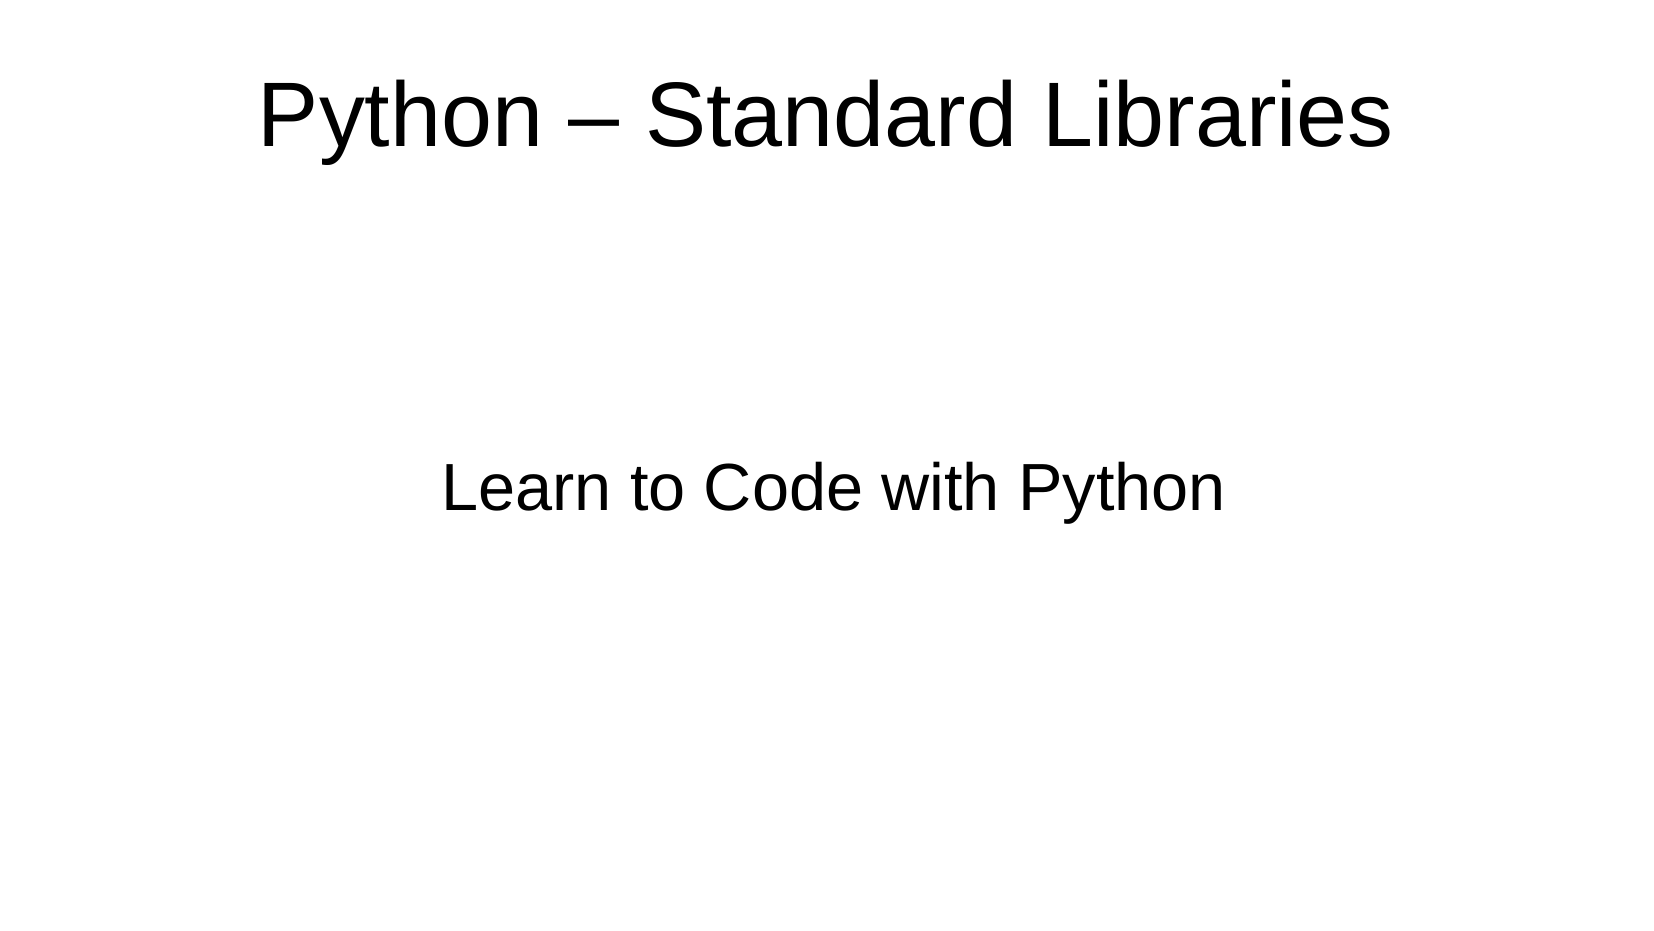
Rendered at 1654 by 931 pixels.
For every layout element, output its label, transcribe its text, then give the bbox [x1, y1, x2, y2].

subtitle Learn to Code with Python [90, 217, 1579, 758]
title Python – Standard Libraries [82, 37, 1571, 193]
